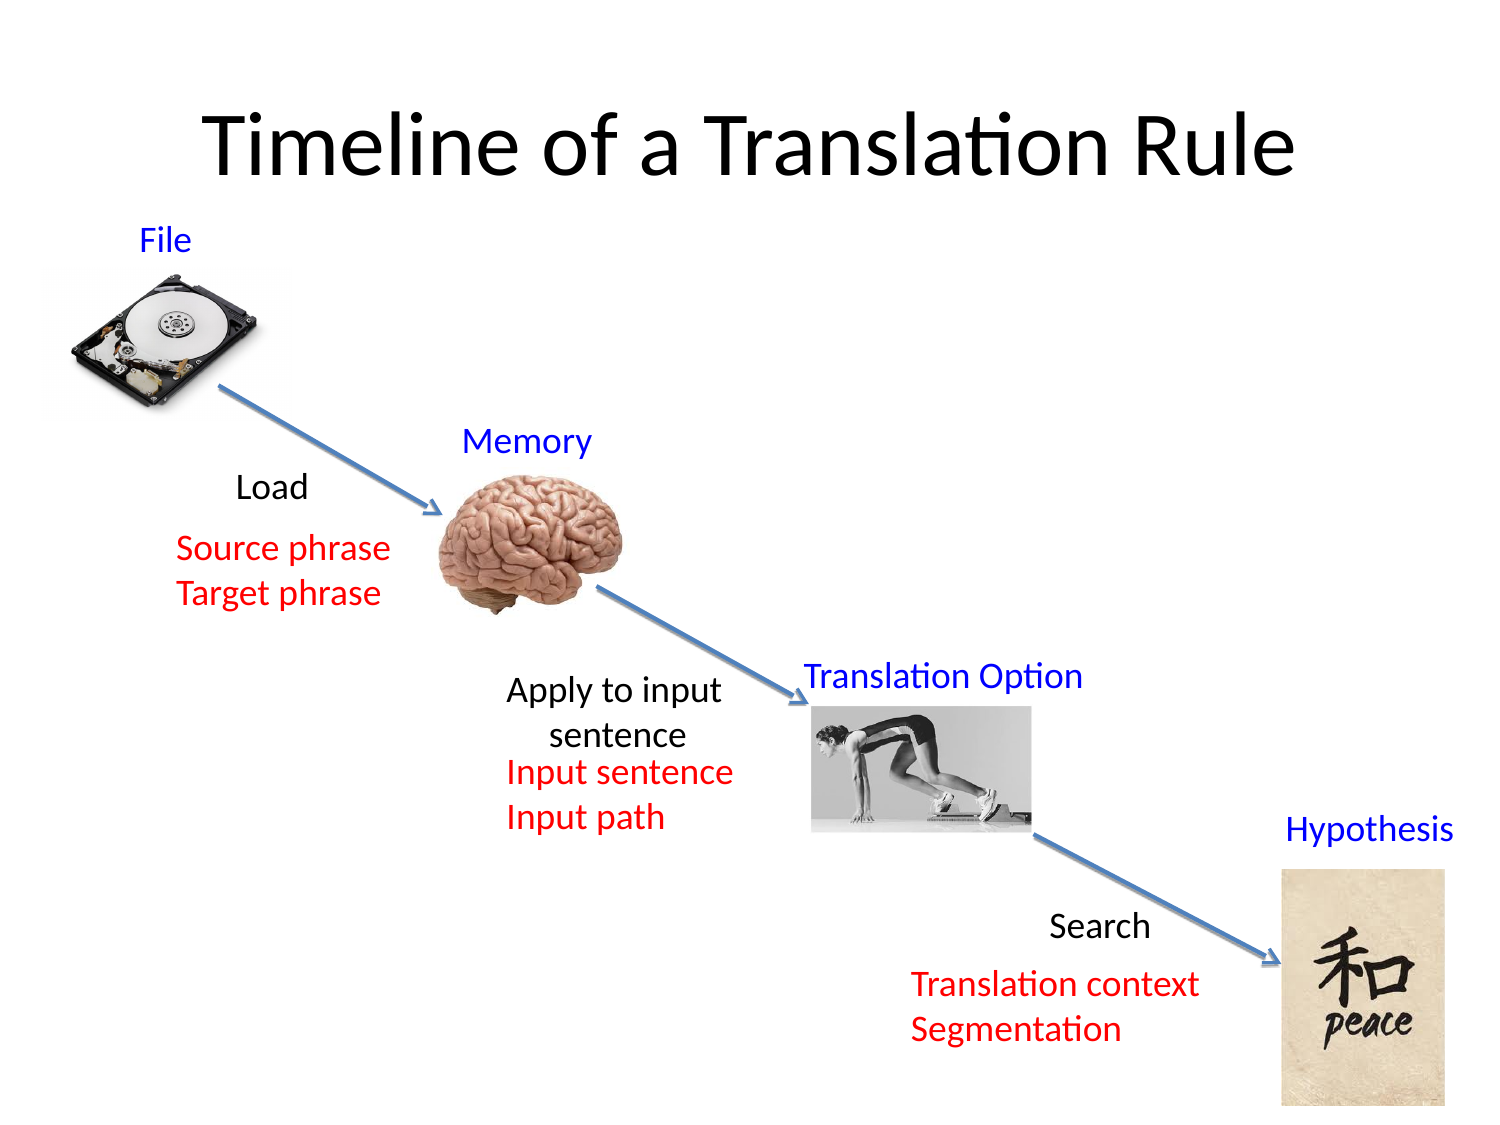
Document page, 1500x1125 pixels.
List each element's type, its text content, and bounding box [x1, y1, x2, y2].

picture [431, 467, 630, 622]
text_box Hypothesis [1270, 796, 1470, 857]
text_box Memory [446, 408, 608, 469]
text_box Source phrase Target phrase [161, 515, 407, 621]
title Timeline of a Translation Rule [75, 45, 1425, 233]
picture [1281, 869, 1445, 1106]
text_box Translation Option [788, 643, 1099, 704]
picture [41, 267, 292, 421]
text_box Search [1034, 893, 1167, 951]
text_box Input sentence Input path [491, 739, 750, 845]
text_box Translation context Segmentation [895, 951, 1215, 1057]
text_box Load [221, 454, 325, 515]
picture [809, 704, 1033, 834]
text_box File [124, 208, 208, 268]
text_box Apply to input sentence [491, 657, 738, 739]
